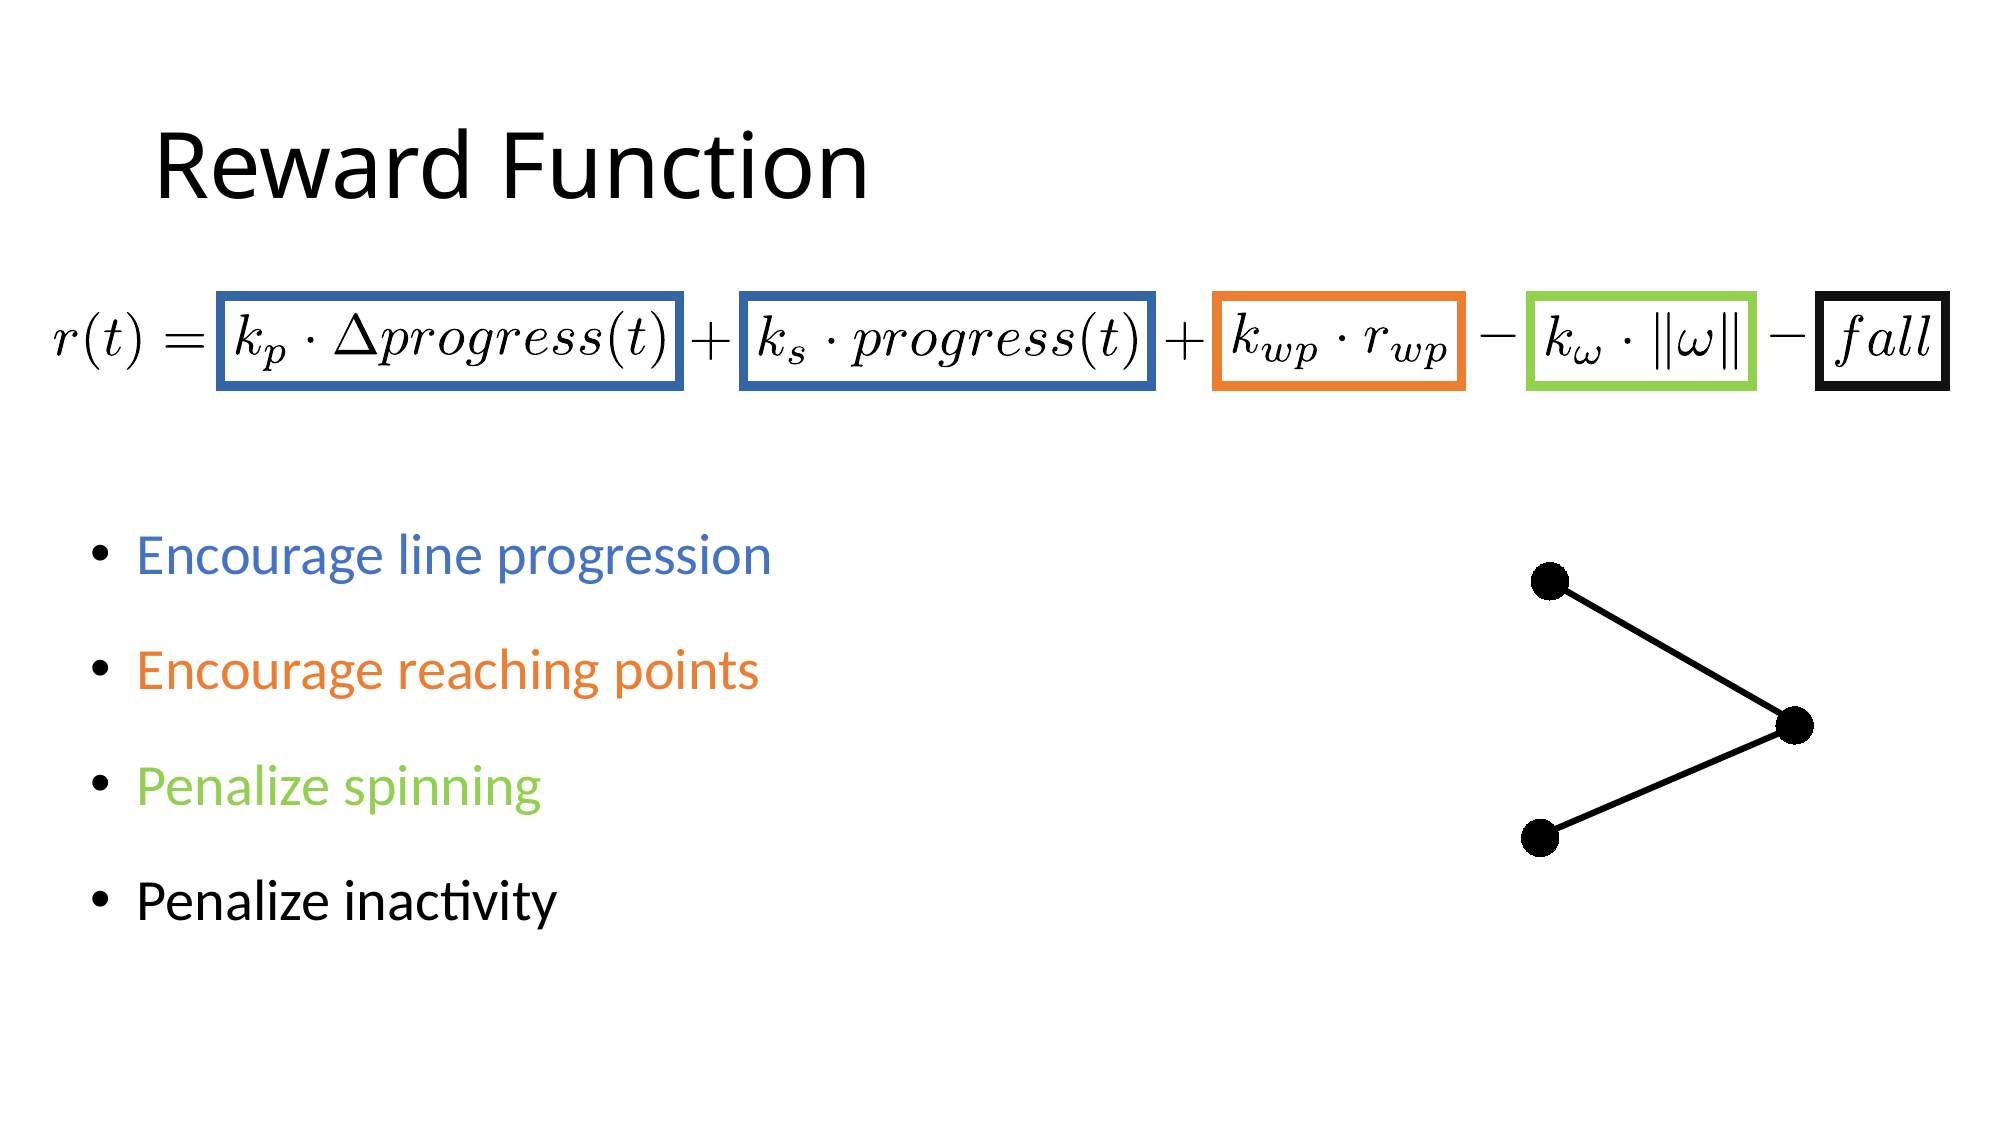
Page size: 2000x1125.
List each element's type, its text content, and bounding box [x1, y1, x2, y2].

text_box [1530, 295, 1753, 386]
text_box [1217, 295, 1462, 386]
text_box [1165, 321, 1204, 361]
text_box [53, 311, 205, 370]
text_box [691, 321, 730, 361]
text_box [1768, 334, 1806, 348]
text_box [1521, 819, 1559, 857]
title Reward Function [137, 59, 1862, 278]
text_box [743, 295, 1152, 386]
text_box [220, 295, 680, 386]
text_box [1531, 562, 1569, 601]
text_box Encourage line progression Encourage reaching points Penalize spinning Penalize inactivity [74, 412, 1875, 1045]
text_box [1775, 706, 1814, 745]
text_box [1819, 295, 1946, 386]
text_box [1478, 334, 1516, 348]
